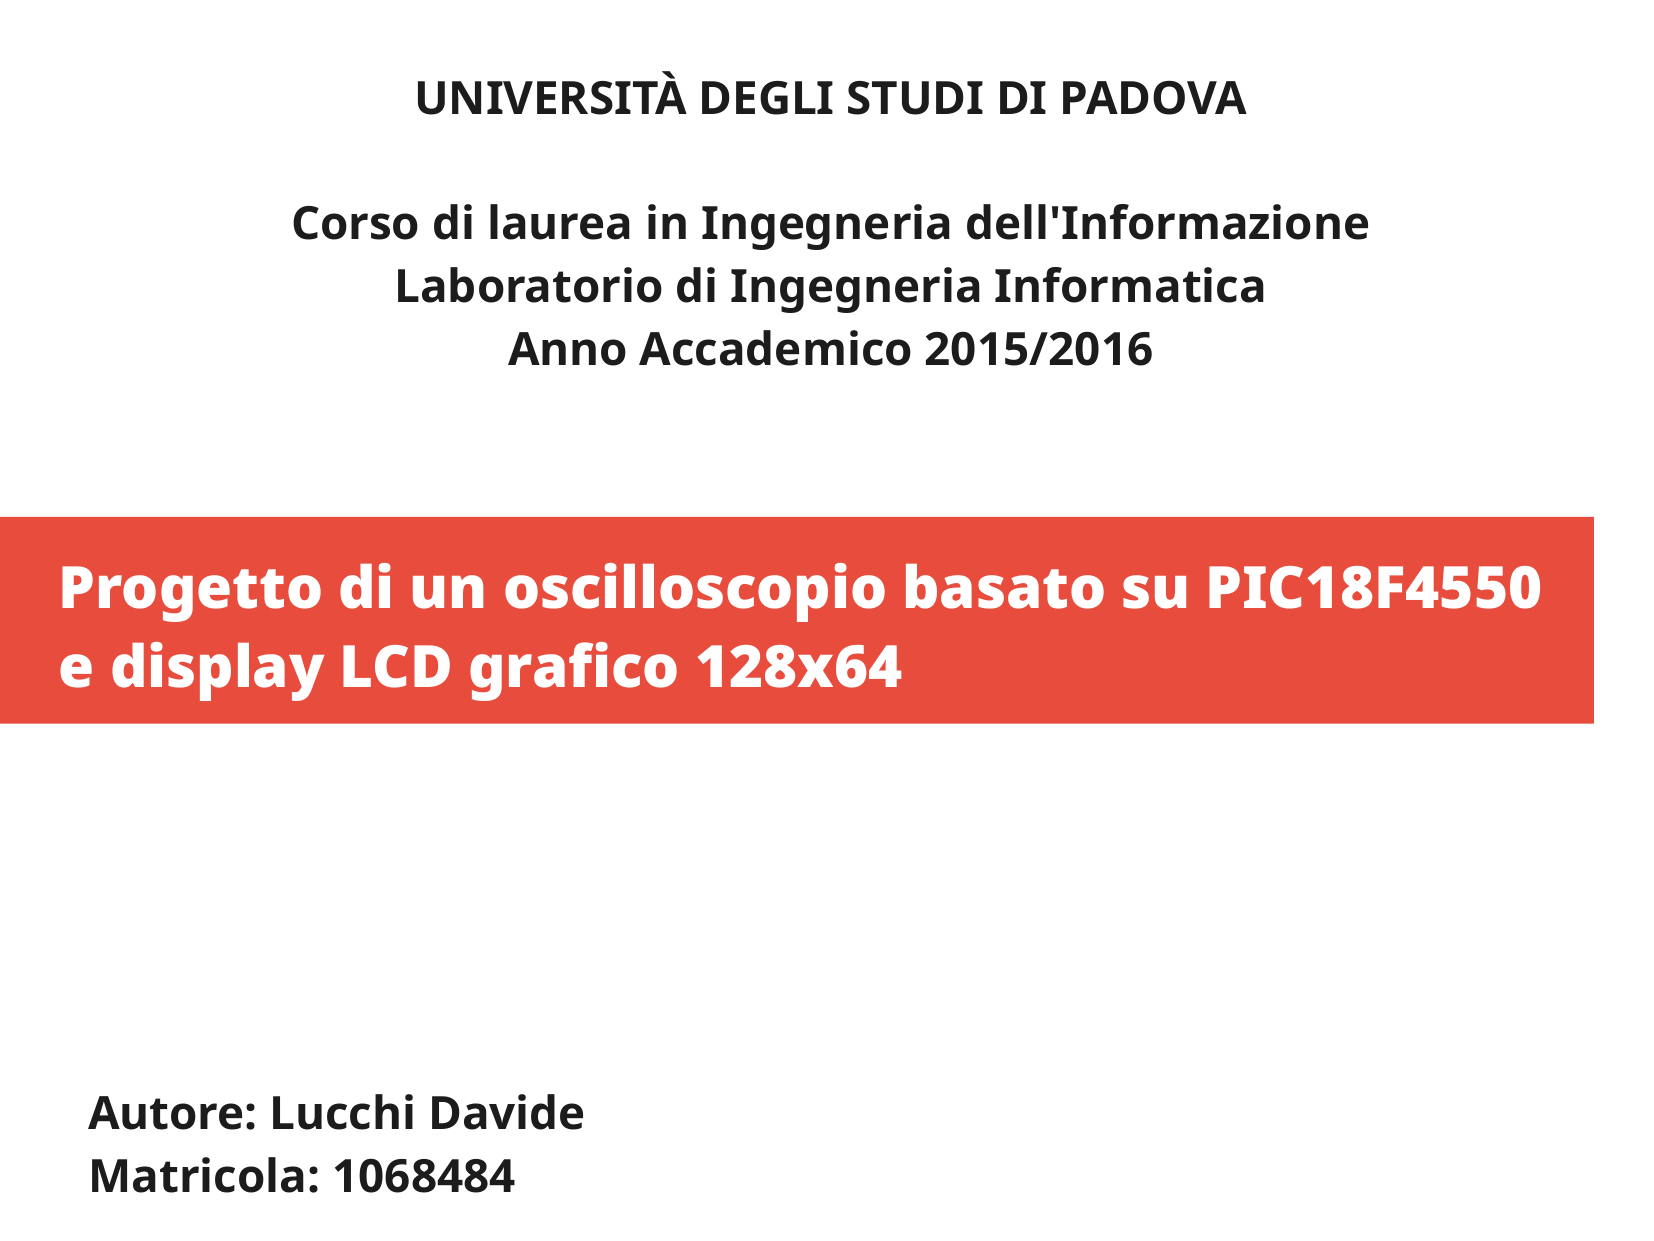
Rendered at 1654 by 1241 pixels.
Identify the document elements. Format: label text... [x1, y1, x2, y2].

subtitle Autore: Lucchi Davide Matricola: 1068484 [88, 767, 1594, 1182]
title Progetto di un oscilloscopio basato su PIC18F4550 e display LCD grafico 128x64 [58, 546, 1594, 695]
text_box UNIVERSITÀ DEGLI STUDI DI PADOVA Corso di laurea in Ingegneria dell'Informazione Laboratorio di Ingegneria Informatica Anno Accademico 2015/2016 [291, 65, 1378, 480]
